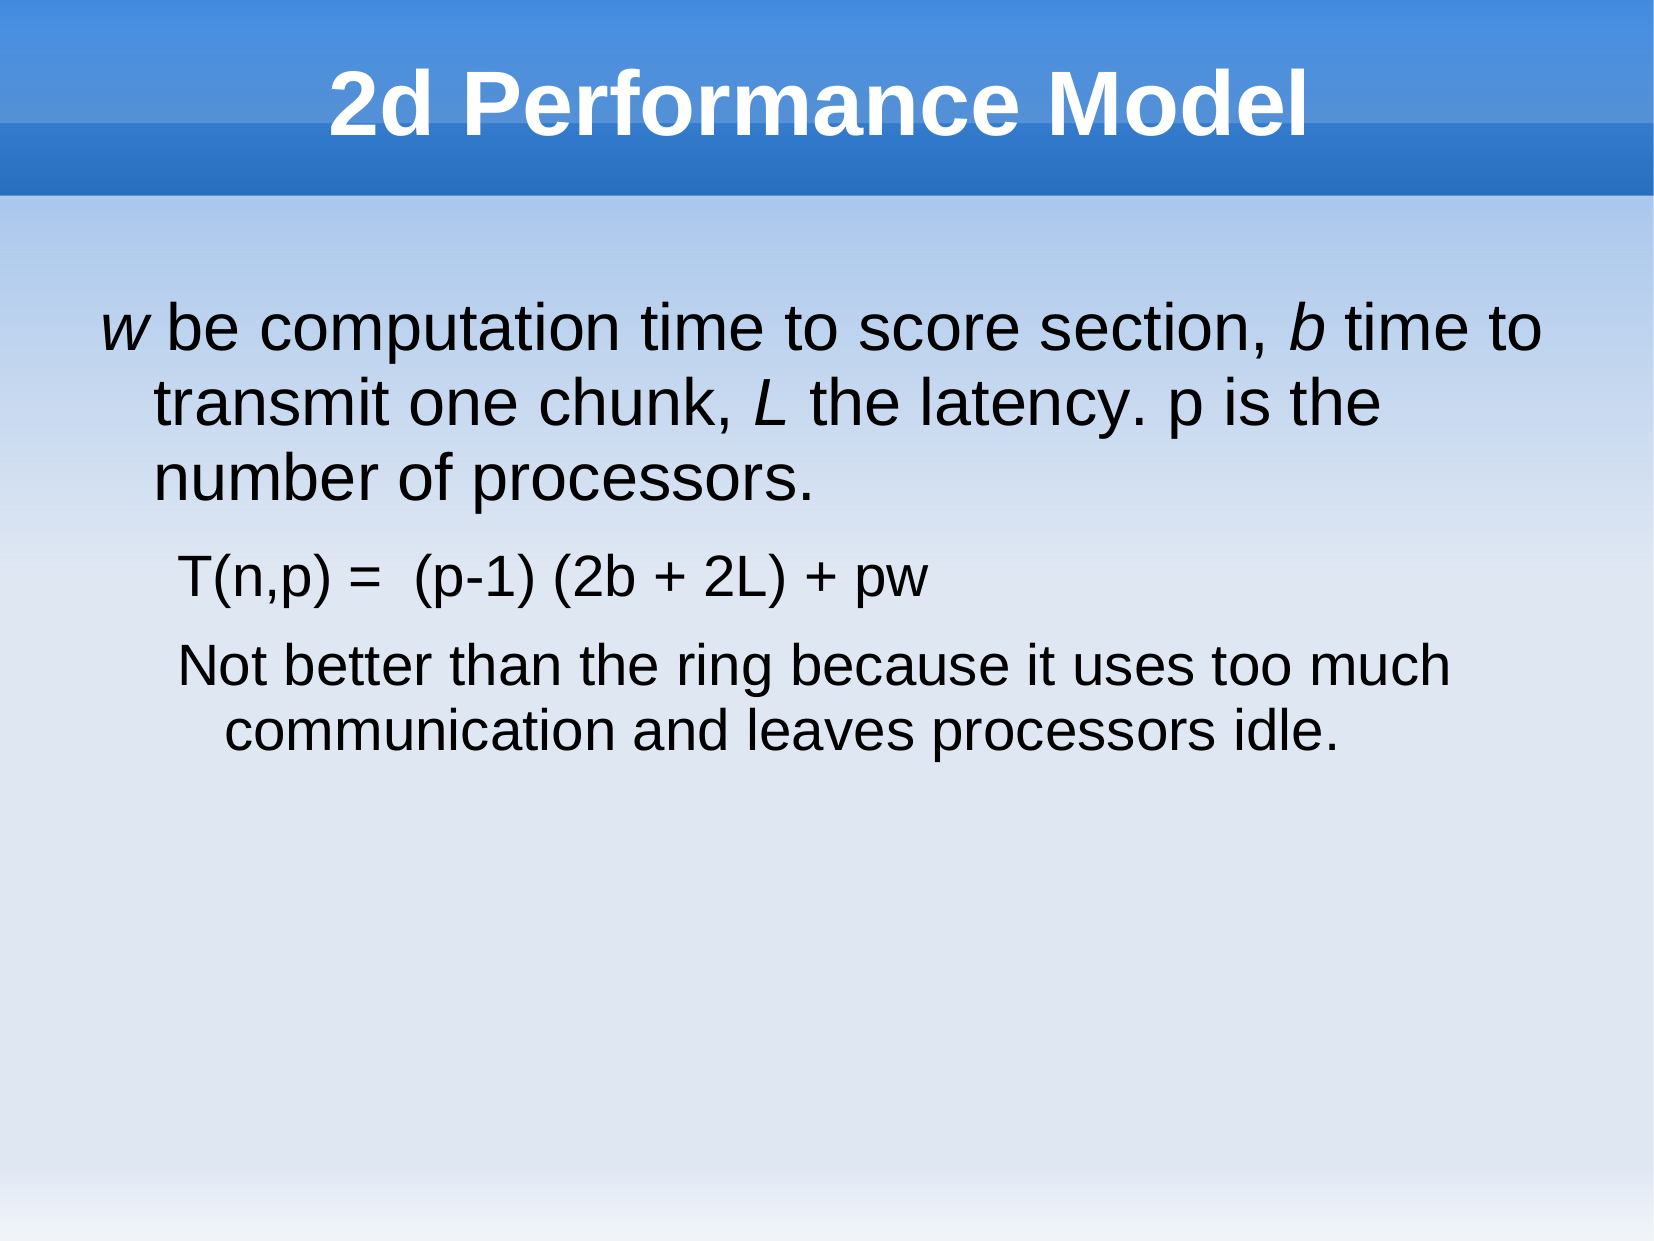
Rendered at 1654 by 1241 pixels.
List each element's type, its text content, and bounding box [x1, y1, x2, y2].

list w be computation time to score section, b time to transmit one chunk, L the latency. p is the number of processors. T(n,p) = (p-1) (2b + 2L) + pw Not better than the ring because it uses too much communication and leaves processors idle. [82, 290, 1571, 1094]
title 2d Performance Model [76, 7, 1565, 200]
picture [0, 0, 1654, 1241]
